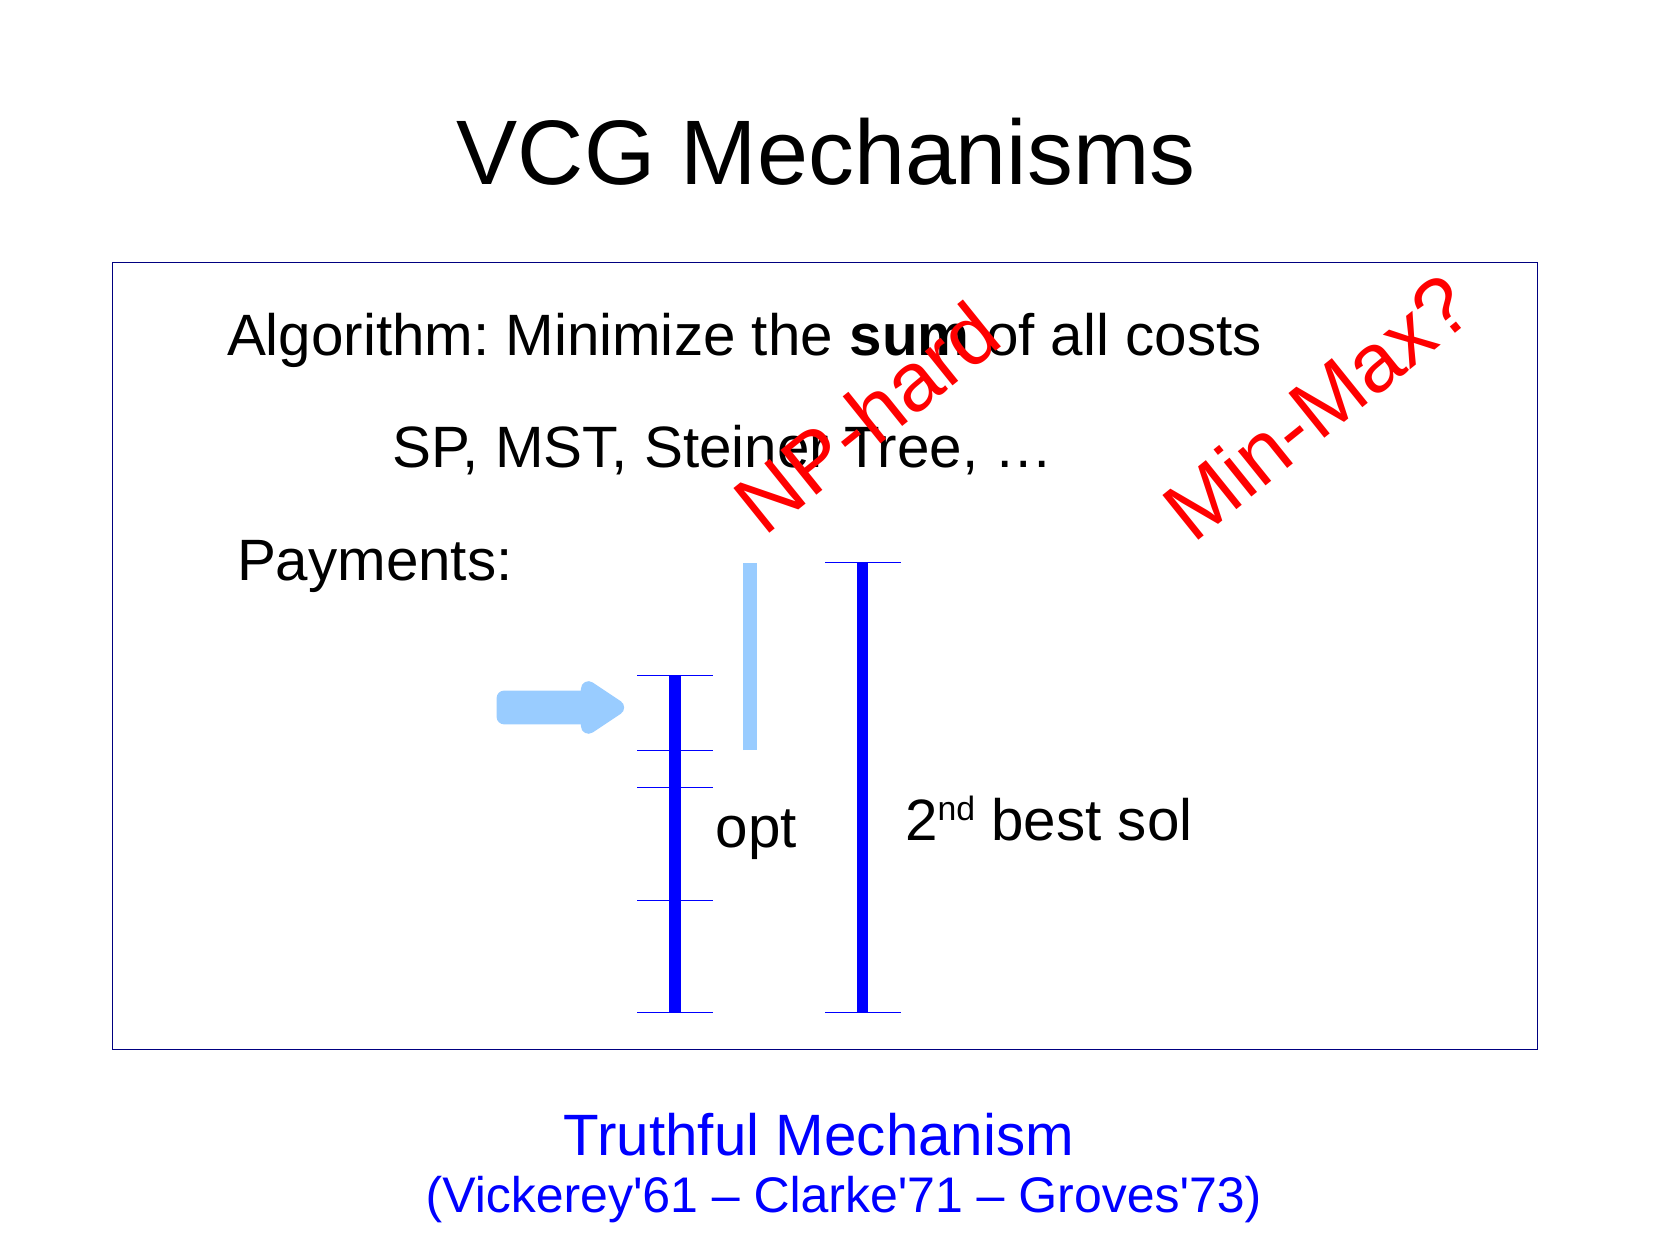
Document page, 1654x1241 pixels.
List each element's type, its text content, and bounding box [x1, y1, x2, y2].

text_box 2nd best sol [868, 780, 1238, 863]
title VCG Mechanisms [82, 56, 1571, 250]
text_box Min-Max? [1050, 177, 1586, 638]
text_box SP, MST, Steiner Tree, … [375, 407, 793, 488]
text_box opt [688, 787, 826, 868]
text_box [504, 688, 617, 727]
text_box SP, MST, Steiner Tree, … [868, 407, 1088, 488]
text_box Truthful Mechanism (Vickerey'61 – Clarke'71 – Groves'73) [262, 1087, 1426, 1239]
text_box Algorithm: Minimize the sum of all costs [187, 295, 932, 376]
text_box Algorithm: Minimize the sum of all costs [1007, 295, 1302, 376]
text_box Payments: [150, 520, 601, 601]
text_box NP-hard [600, 187, 1136, 648]
